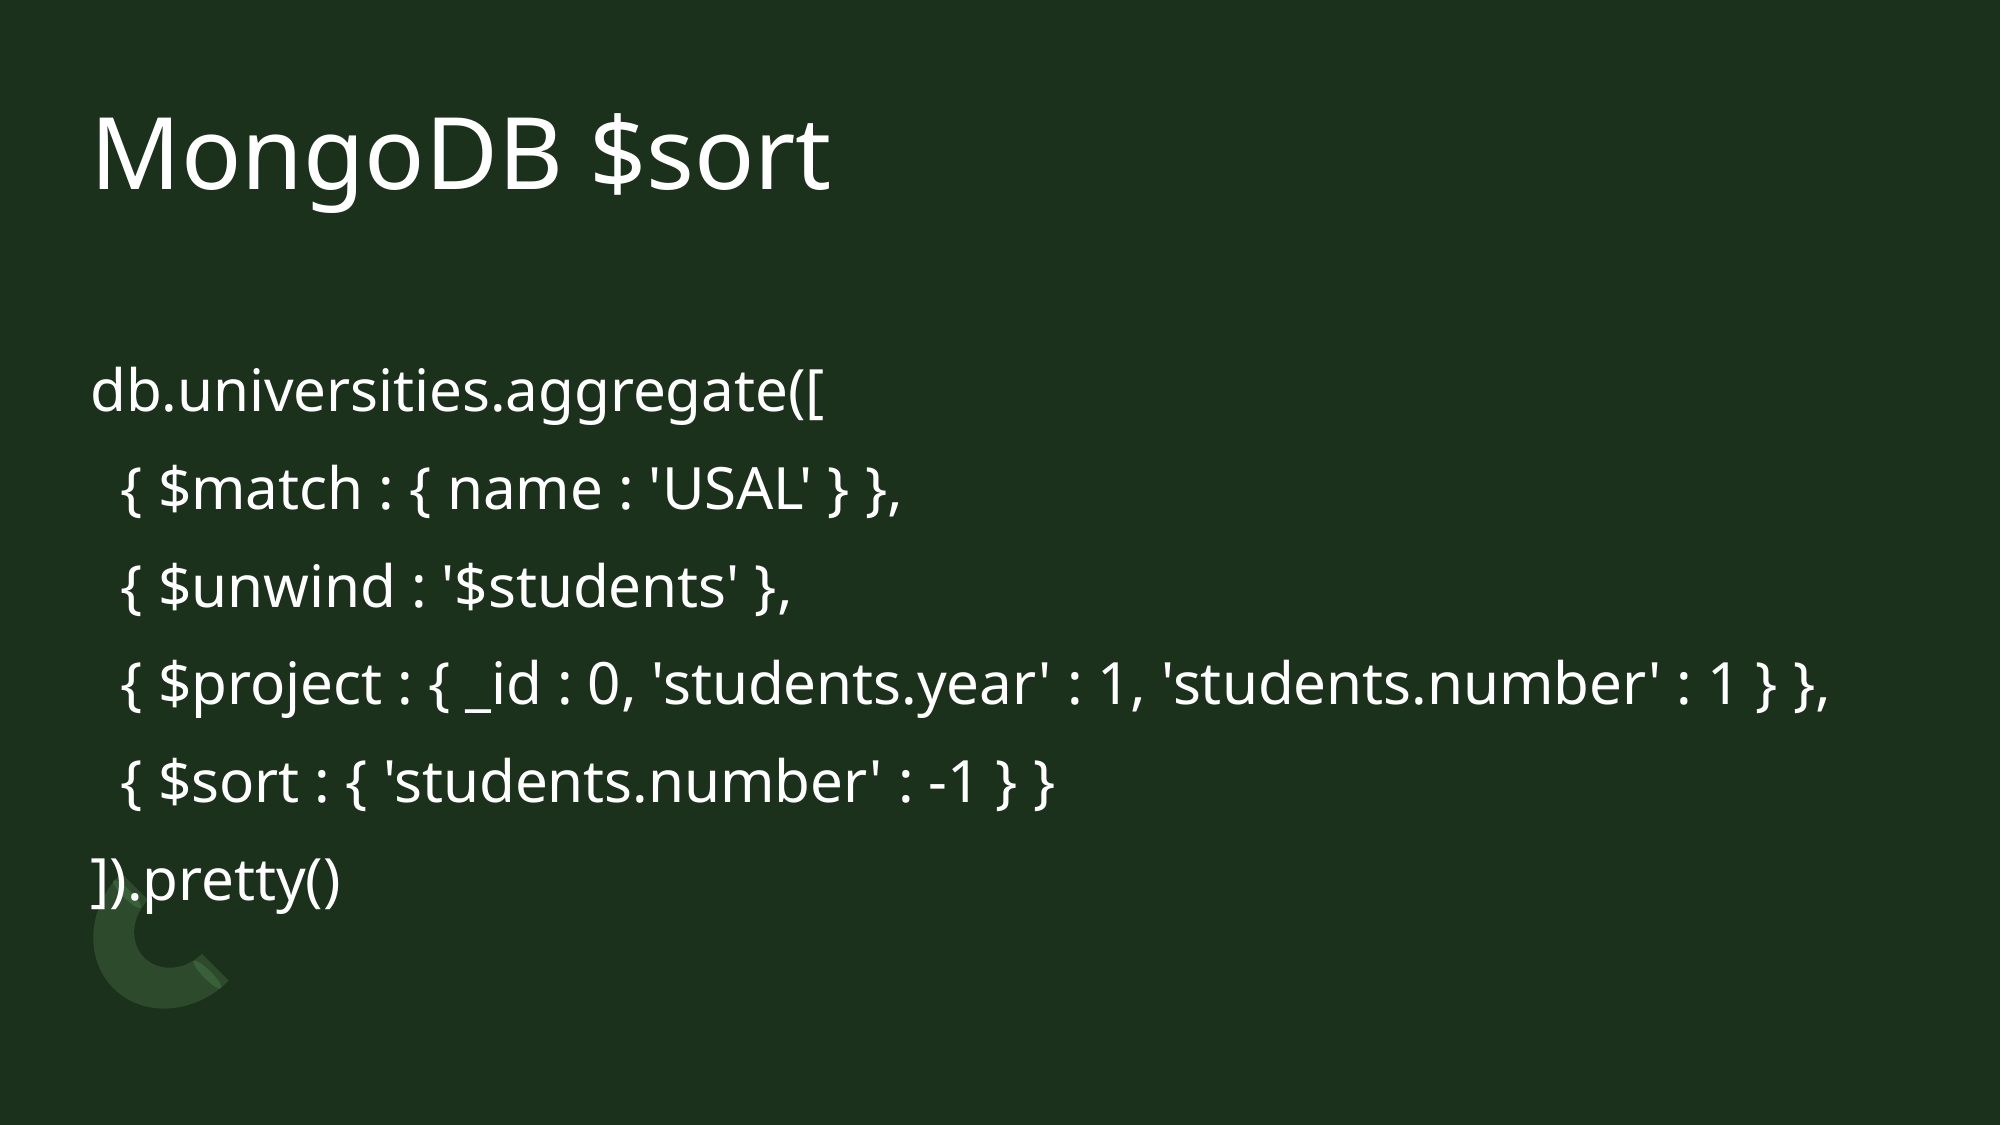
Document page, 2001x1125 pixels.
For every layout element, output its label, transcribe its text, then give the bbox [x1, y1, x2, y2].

list db.universities.aggregate([ { $match : { name : 'USAL' } }, { $unwind : '$students' }, { $project : { _id : 0, 'students.year' : 1, 'students.number' : 1 } }, { $sort : { 'students.number' : -1 } } ]).pretty() [90, 346, 1910, 1000]
title MongoDB $sort [90, 90, 1910, 309]
